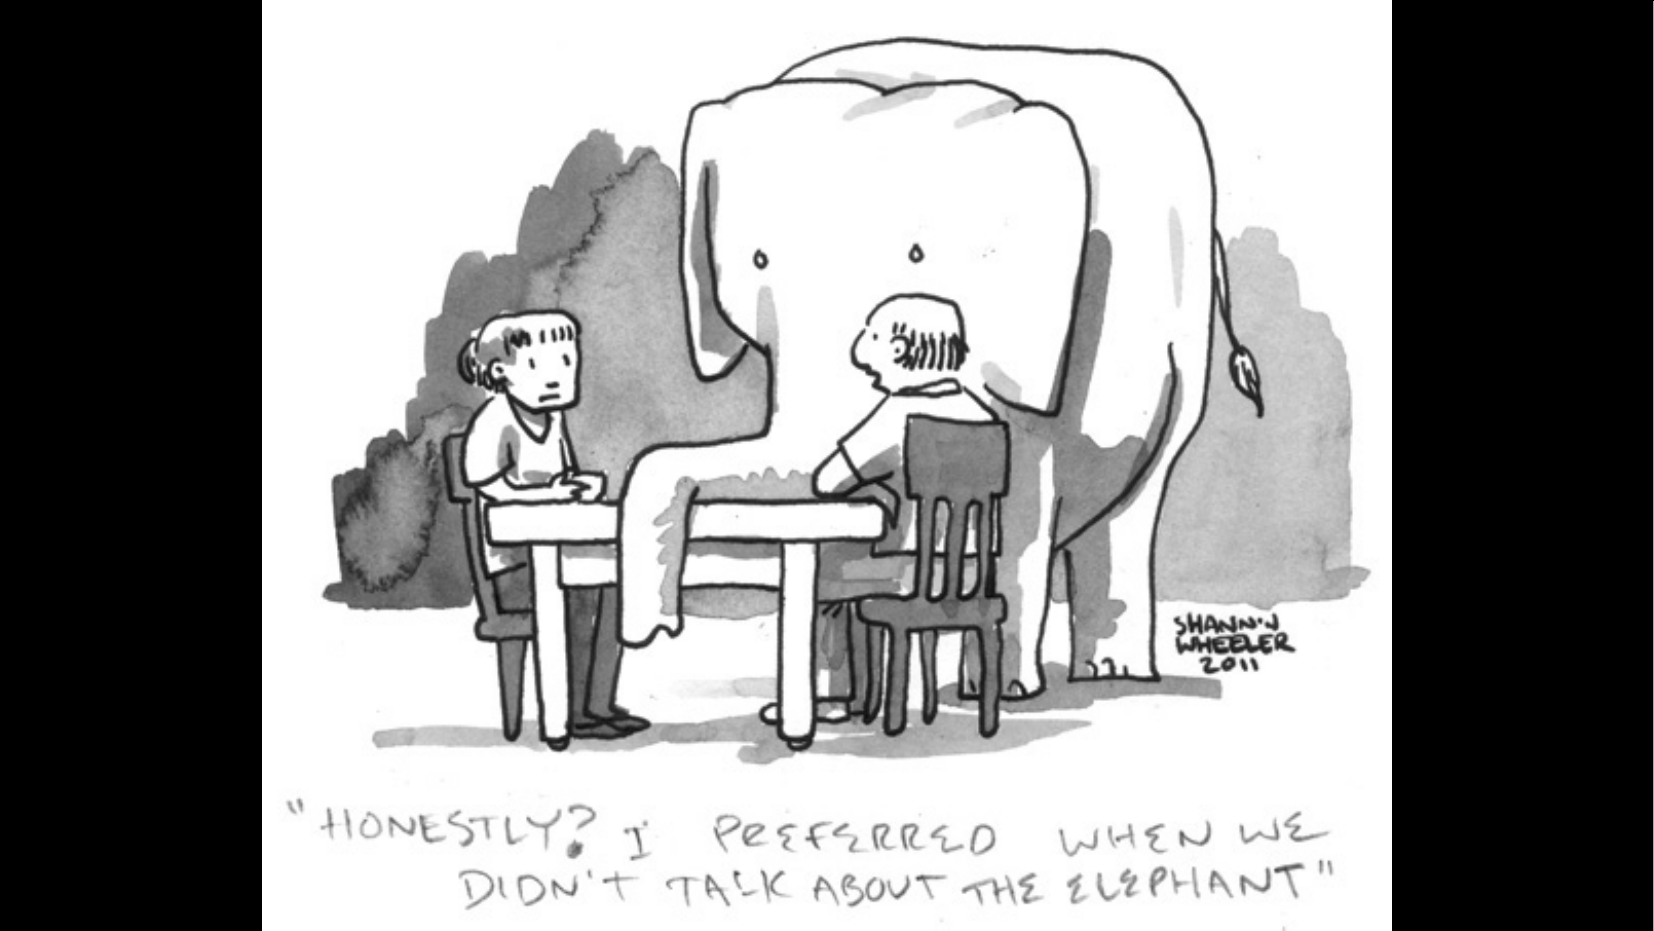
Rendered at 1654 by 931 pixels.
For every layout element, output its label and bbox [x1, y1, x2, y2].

picture [262, 0, 1392, 931]
text_box [0, 0, 262, 931]
text_box [1392, 0, 1654, 931]
